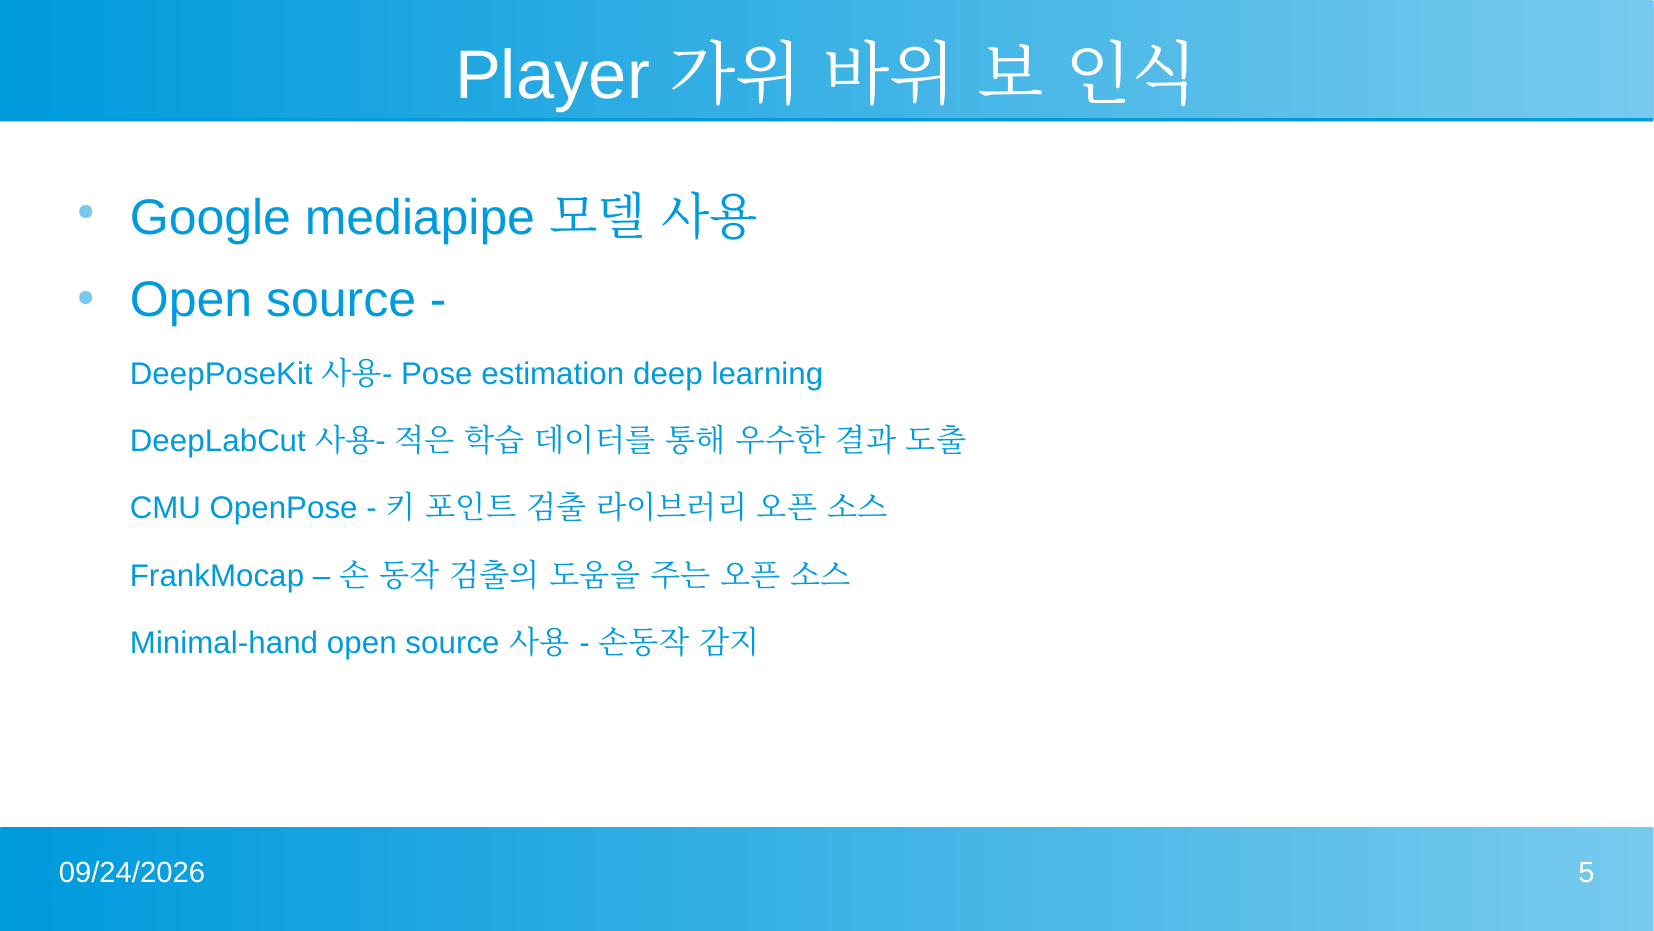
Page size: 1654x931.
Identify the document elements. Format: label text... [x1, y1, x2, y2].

title Player 가위 바위 보 인식 [59, 19, 1595, 119]
list Google mediapipe 모델 사용 Open source - DeepPoseKit 사용- Pose estimation deep learning DeepLabCut 사용- 적은 학습 데이터를 통해 우수한 결과 도출 CMU OpenPose - 키 포인트 검출 라이브러리 오픈 소스 FrankMocap – 손 동작 검출의 도움을 주는 오픈 소스 Minimal-hand open source 사용 - 손동작 감지 [59, 177, 1595, 768]
